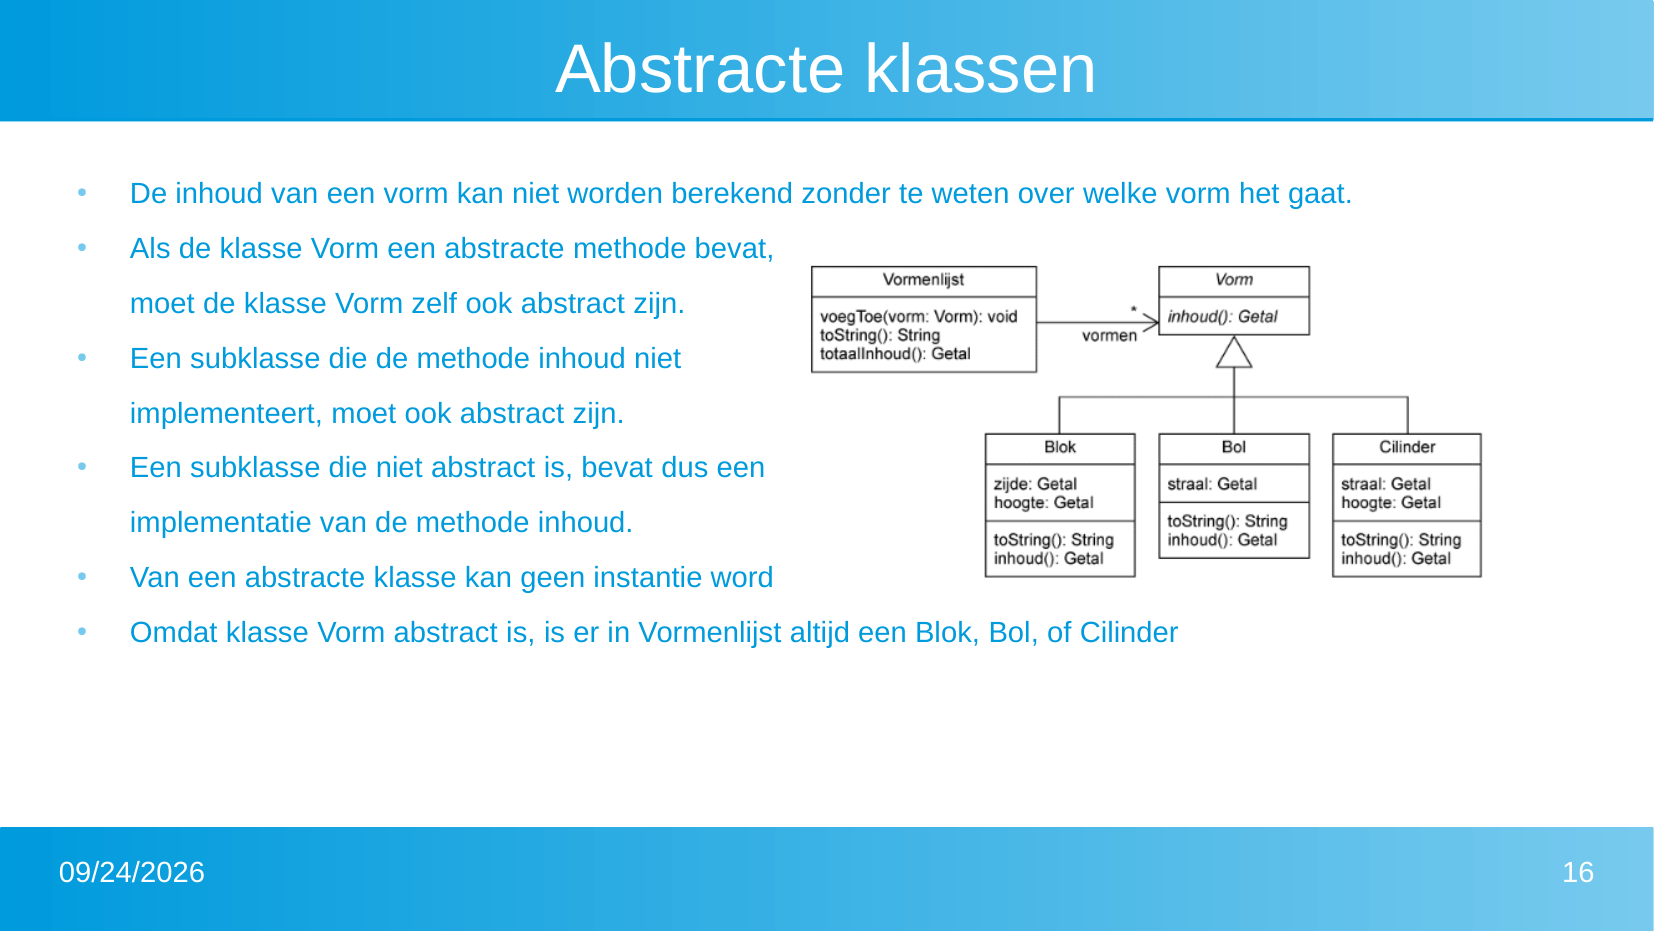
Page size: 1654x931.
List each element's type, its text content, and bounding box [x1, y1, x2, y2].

list De inhoud van een vorm kan niet worden berekend zonder te weten over welke vorm het gaat. Als de klasse Vorm een abstracte methode bevat, moet de klasse Vorm zelf ook abstract zijn. Een subklasse die de methode inhoud niet implementeert, moet ook abstract zijn. Een subklasse die niet abstract is, bevat dus een implementatie van de methode inhoud. Van een abstracte klasse kan geen instantie worden gemaakt Omdat klasse Vorm abstract is, is er in Vormenlijst altijd een Blok, Bol, of Cilinder [59, 177, 1595, 768]
title Abstracte klassen [59, 29, 1595, 108]
picture [774, 240, 1538, 601]
